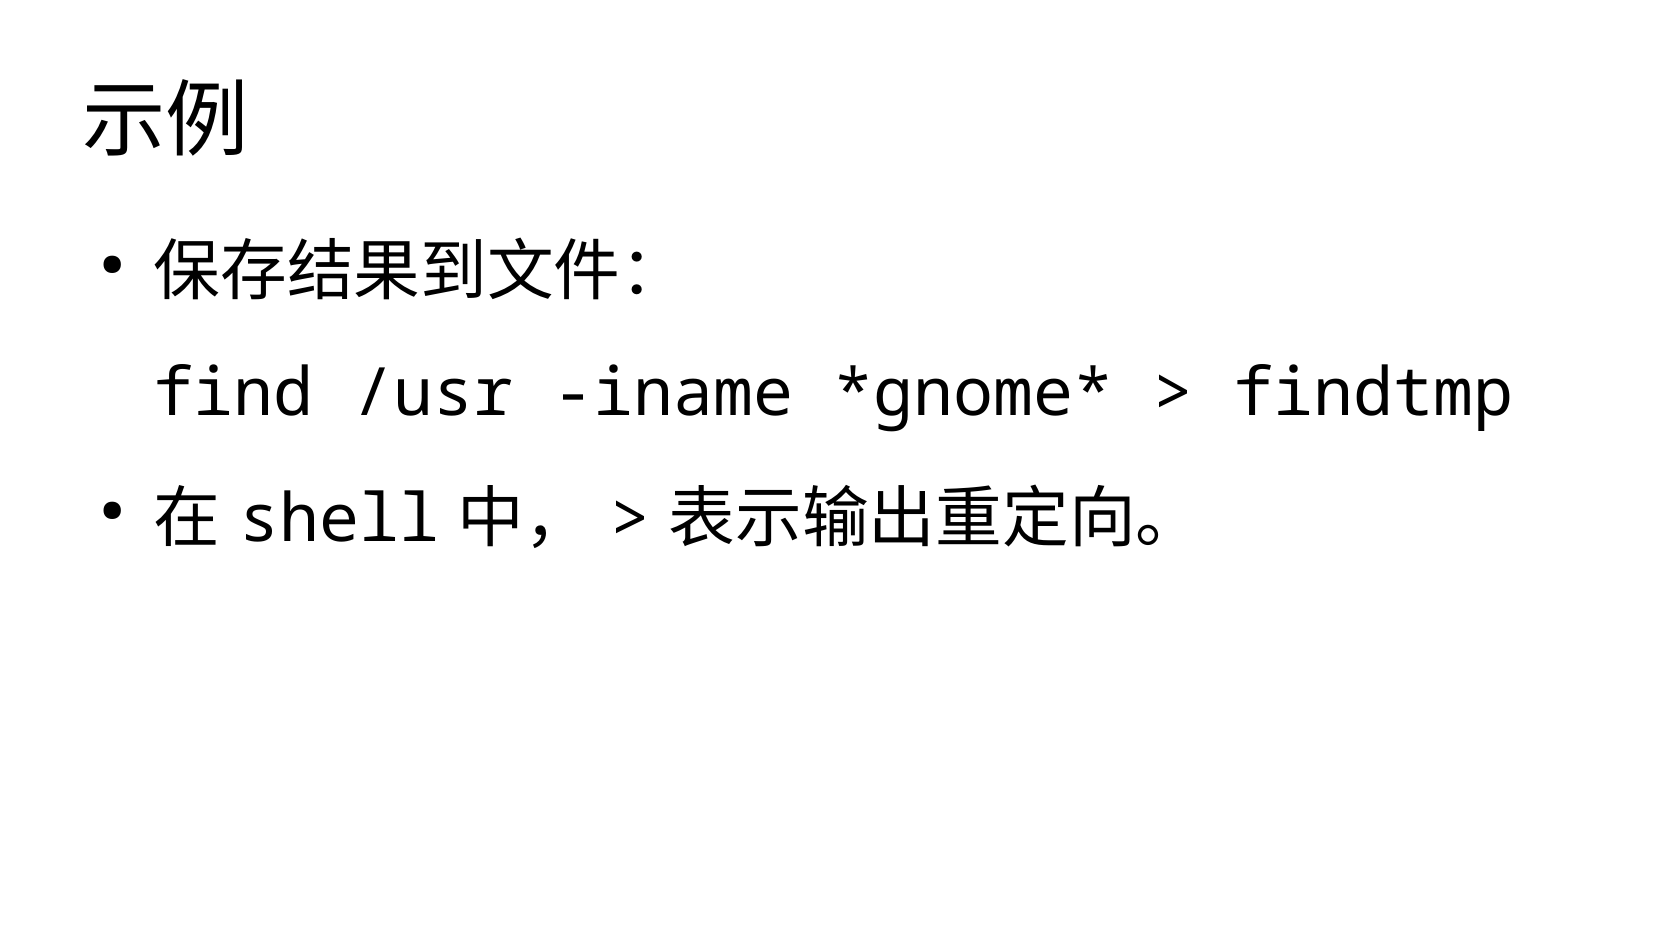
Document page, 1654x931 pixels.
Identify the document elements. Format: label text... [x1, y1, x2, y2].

list 保存结果到文件： find /usr -iname *gnome* > findtmp 在shell中，>表示输出重定向。 [82, 217, 1571, 758]
title 示例 [82, 37, 1571, 189]
